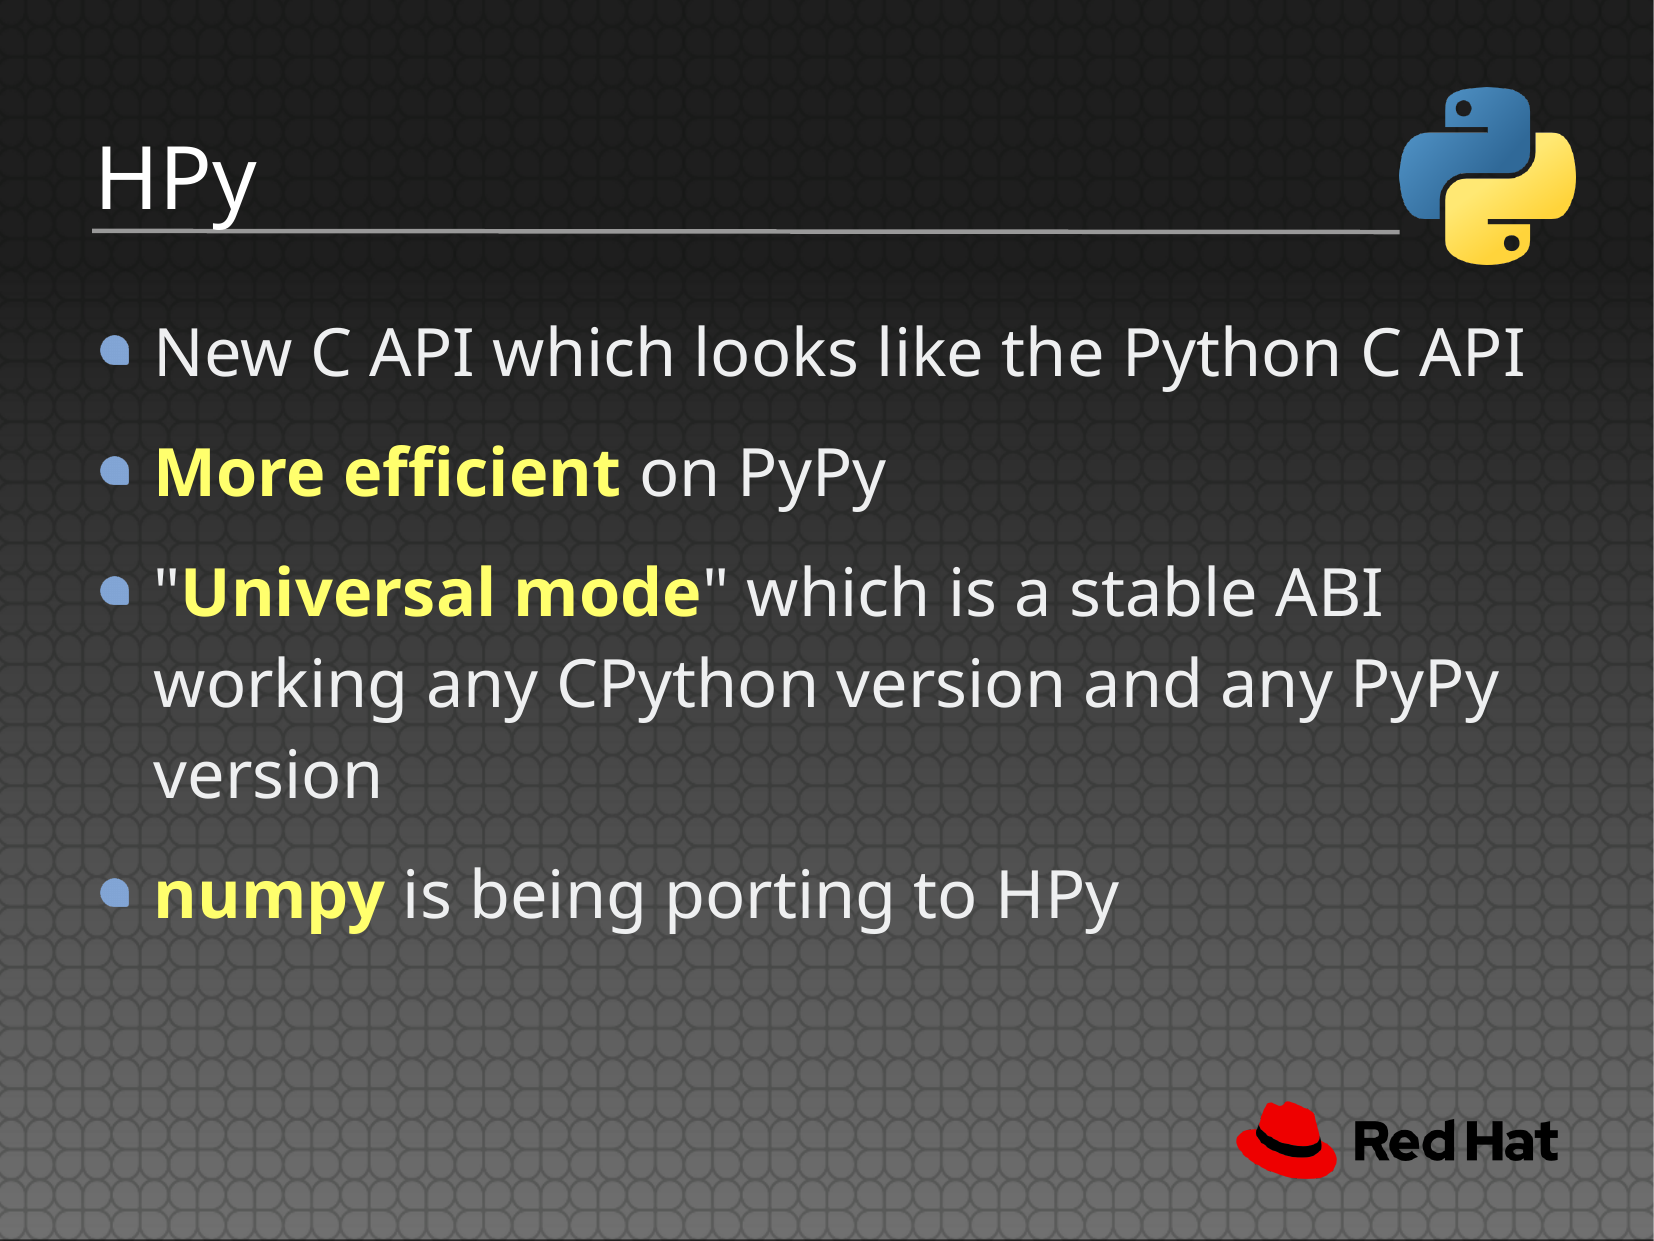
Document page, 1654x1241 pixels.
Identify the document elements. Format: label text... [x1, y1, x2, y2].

title HPy [94, 100, 1426, 251]
picture [0, 0, 1654, 1241]
list New C API which looks like the Python C API More efficient on PyPy "Universal mode" which is a stable ABI working any CPython version and any PyPy version numpy is being porting to HPy [82, 304, 1629, 1045]
